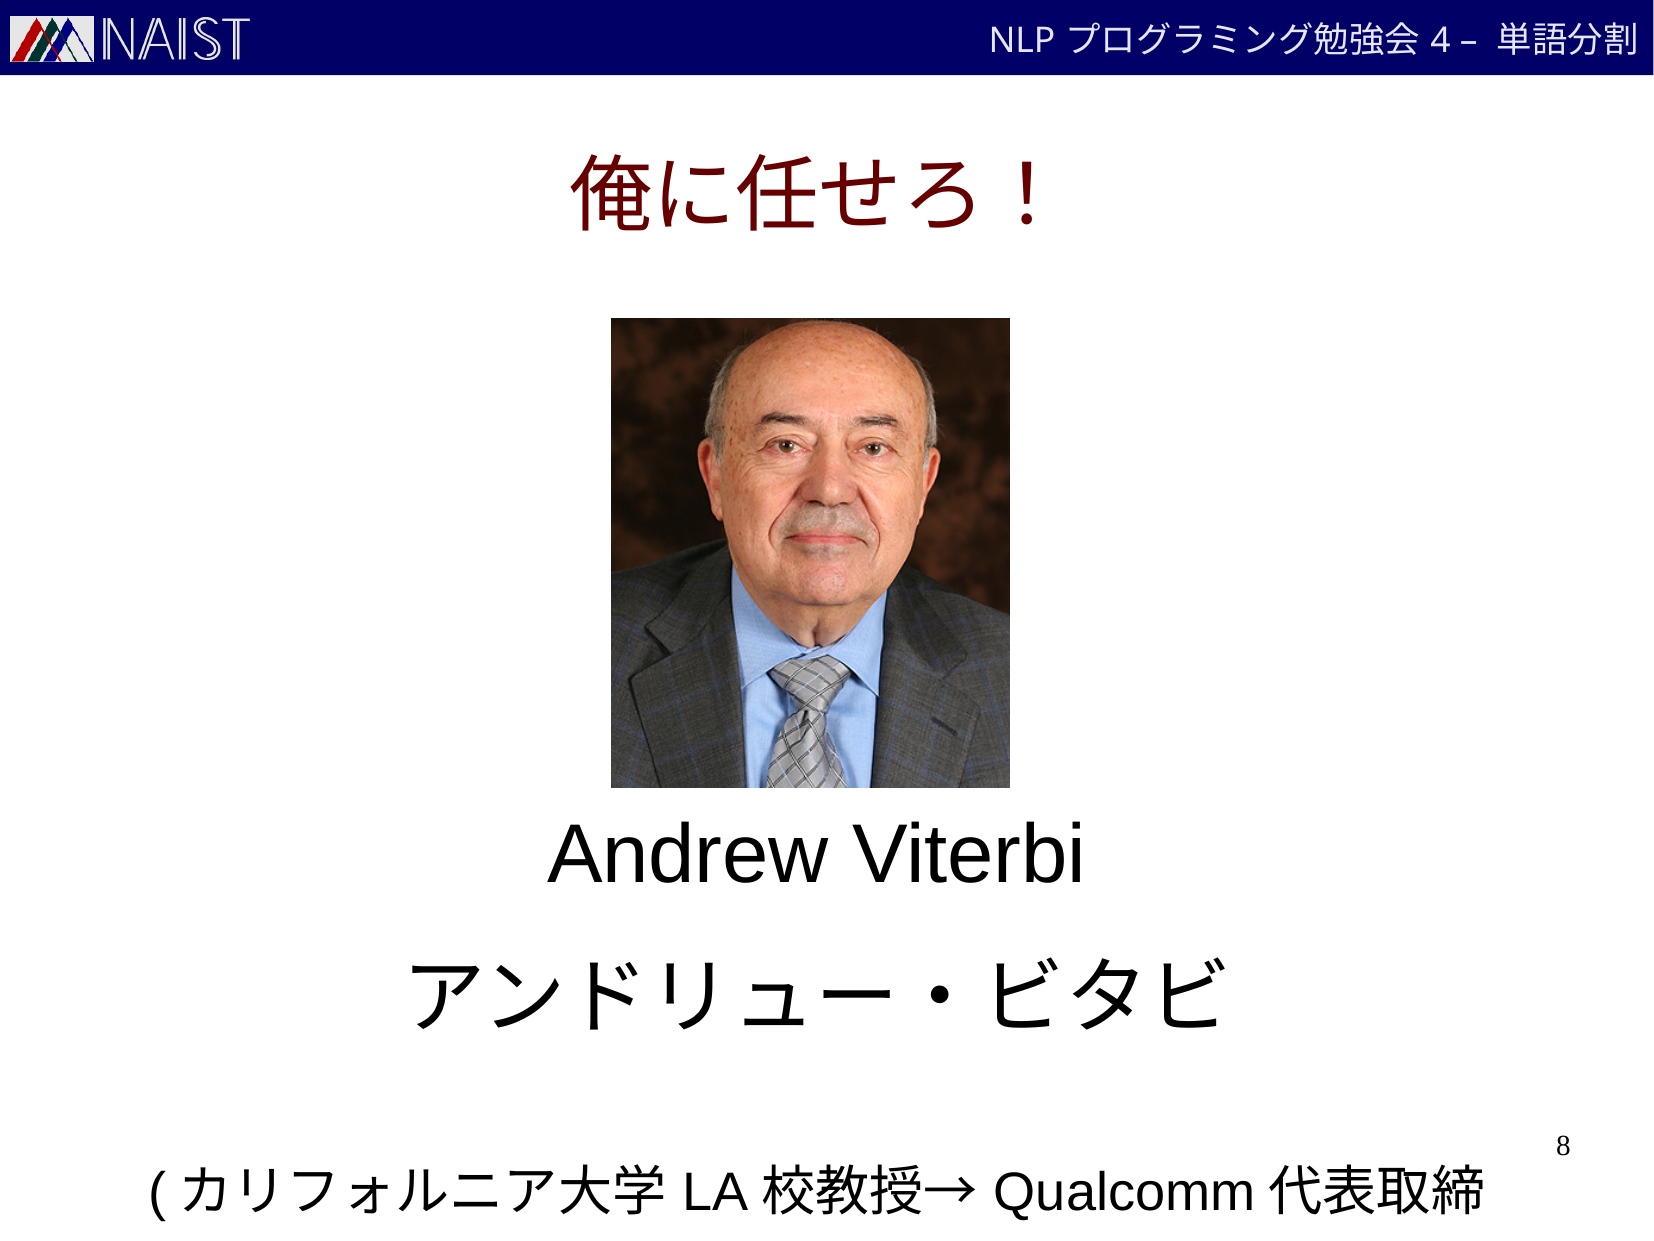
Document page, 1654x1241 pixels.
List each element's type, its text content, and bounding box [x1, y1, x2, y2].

title 俺に任せろ！ [75, 92, 1564, 285]
picture [10, 16, 94, 62]
list Andrew Viterbi アンドリュー・ビタビ (カリフォルニア大学LA校教授→Qualcomm代表取締役) [37, 807, 1526, 1152]
picture [611, 318, 1010, 788]
picture [102, 17, 251, 60]
